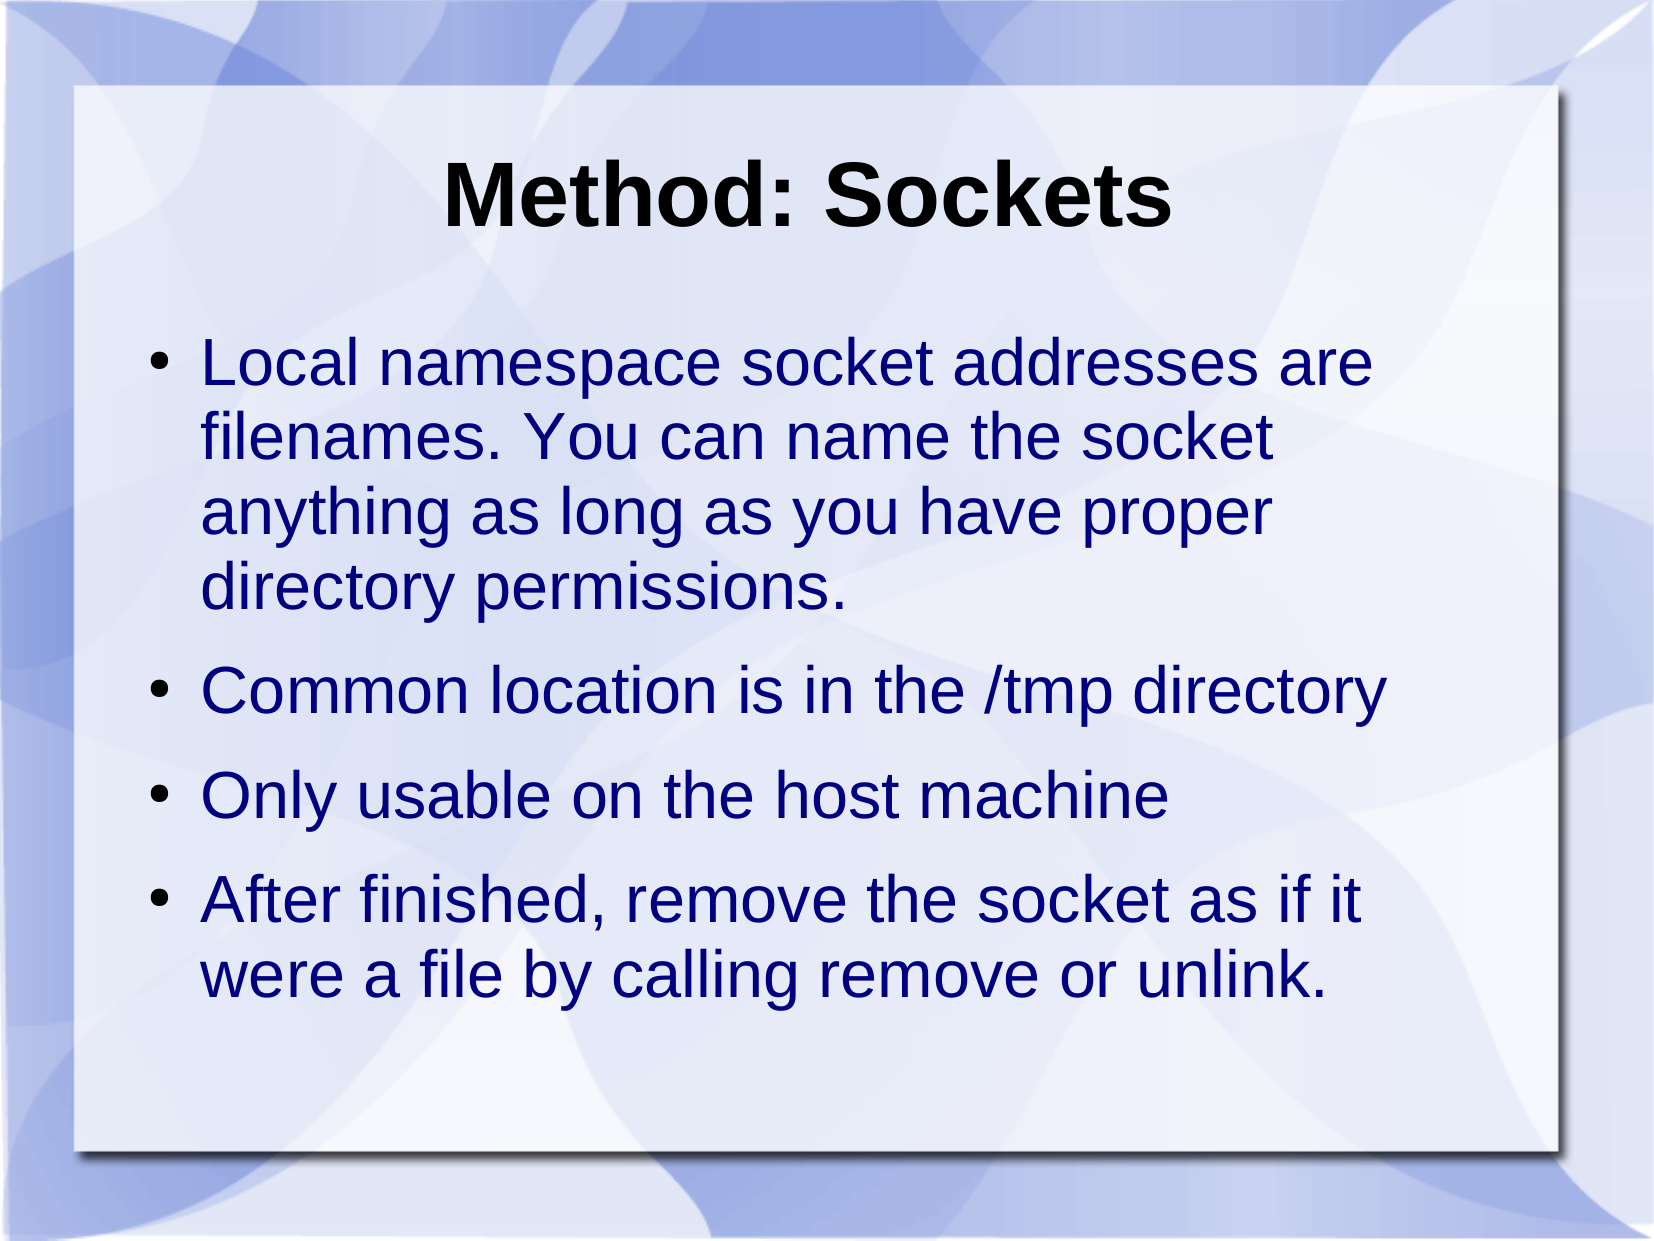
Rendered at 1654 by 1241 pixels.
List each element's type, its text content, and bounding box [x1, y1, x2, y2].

title Method: Sockets [82, 98, 1536, 291]
list Local namespace socket addresses are filenames. You can name the socket anything as long as you have proper directory permissions. Common location is in the /tmp directory Only usable on the host machine After finished, remove the socket as if it were a file by calling remove or unlink. [129, 324, 1489, 1051]
picture [0, 0, 1654, 1241]
